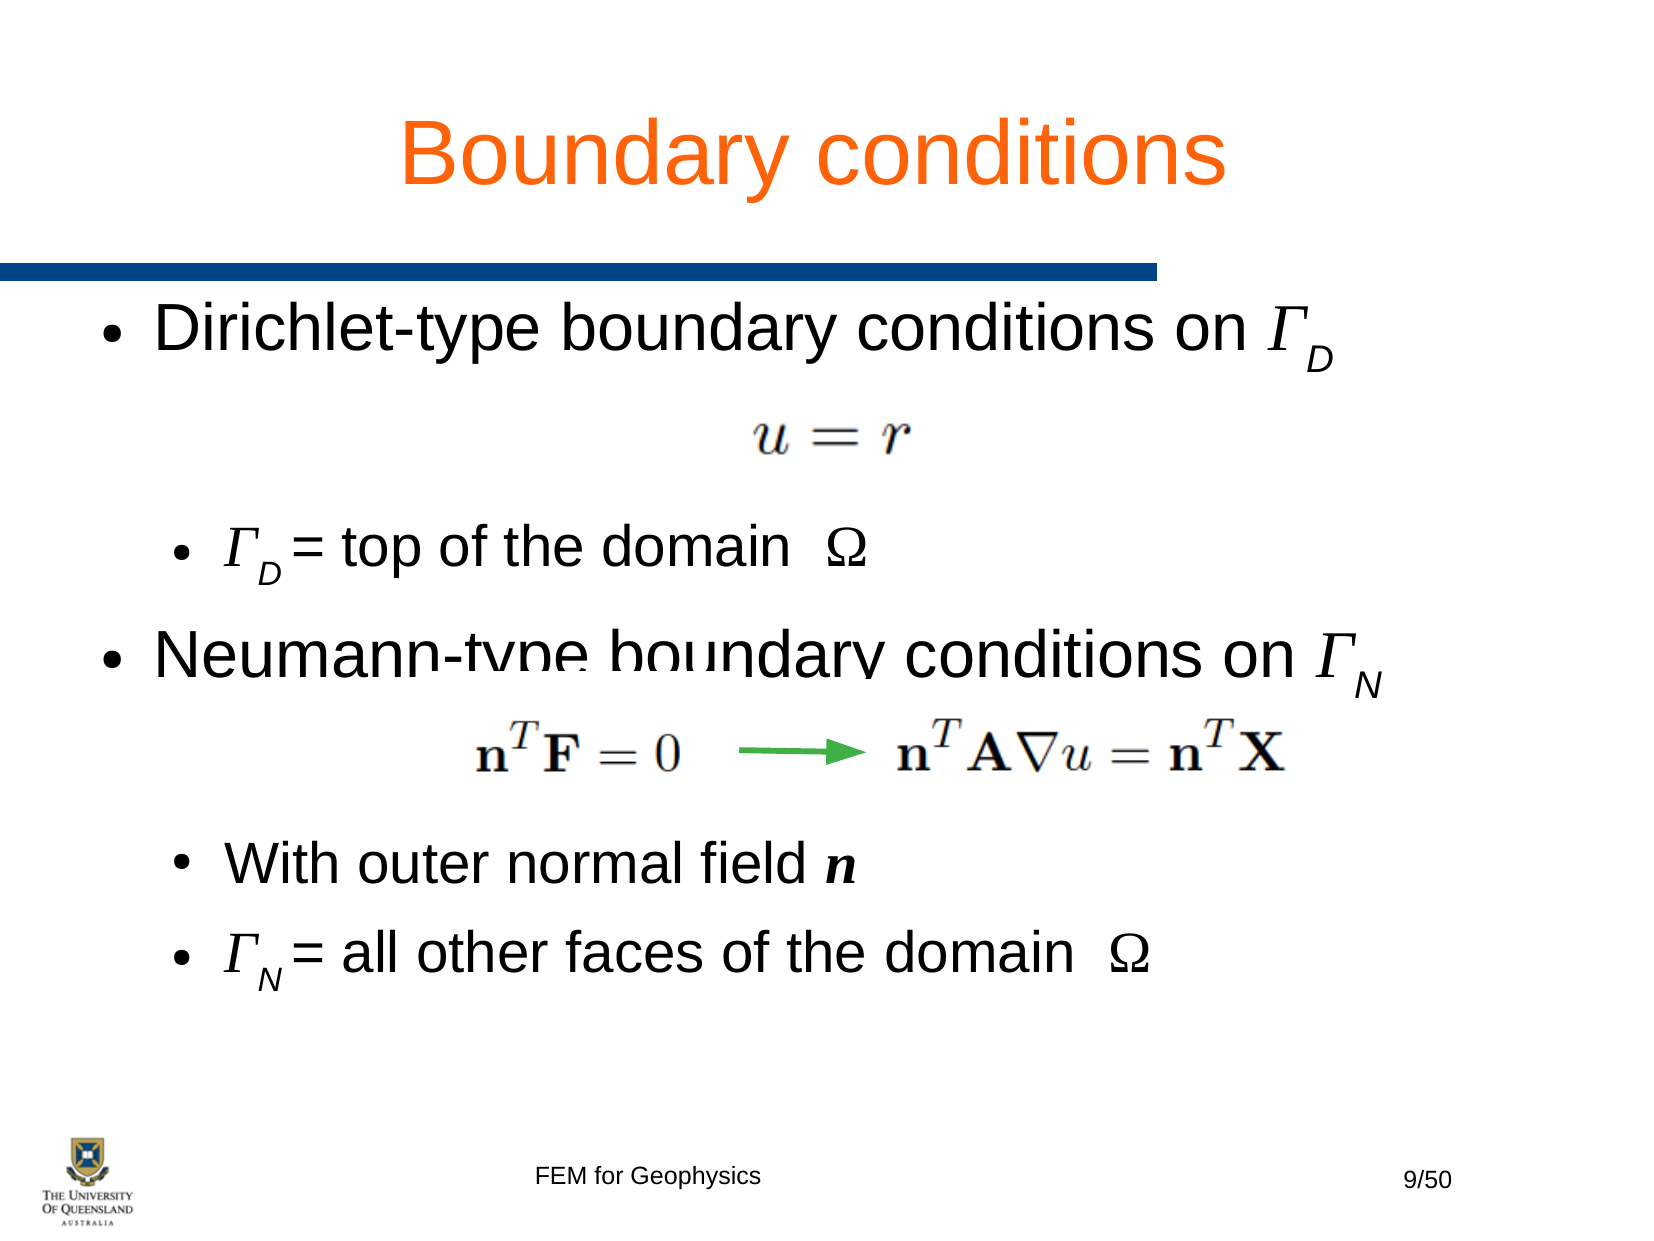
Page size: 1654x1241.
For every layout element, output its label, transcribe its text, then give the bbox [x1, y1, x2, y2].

picture [698, 386, 955, 493]
list Dirichlet-type boundary conditions on ΓD ΓD = top of the domain Ω Neumann-type boundary conditions on ΓN With outer normal field n ΓN = all other faces of the domain Ω [82, 290, 1614, 1147]
title Boundary conditions [82, 49, 1571, 257]
picture [418, 671, 735, 814]
picture [846, 679, 1314, 819]
picture [35, 1133, 142, 1235]
